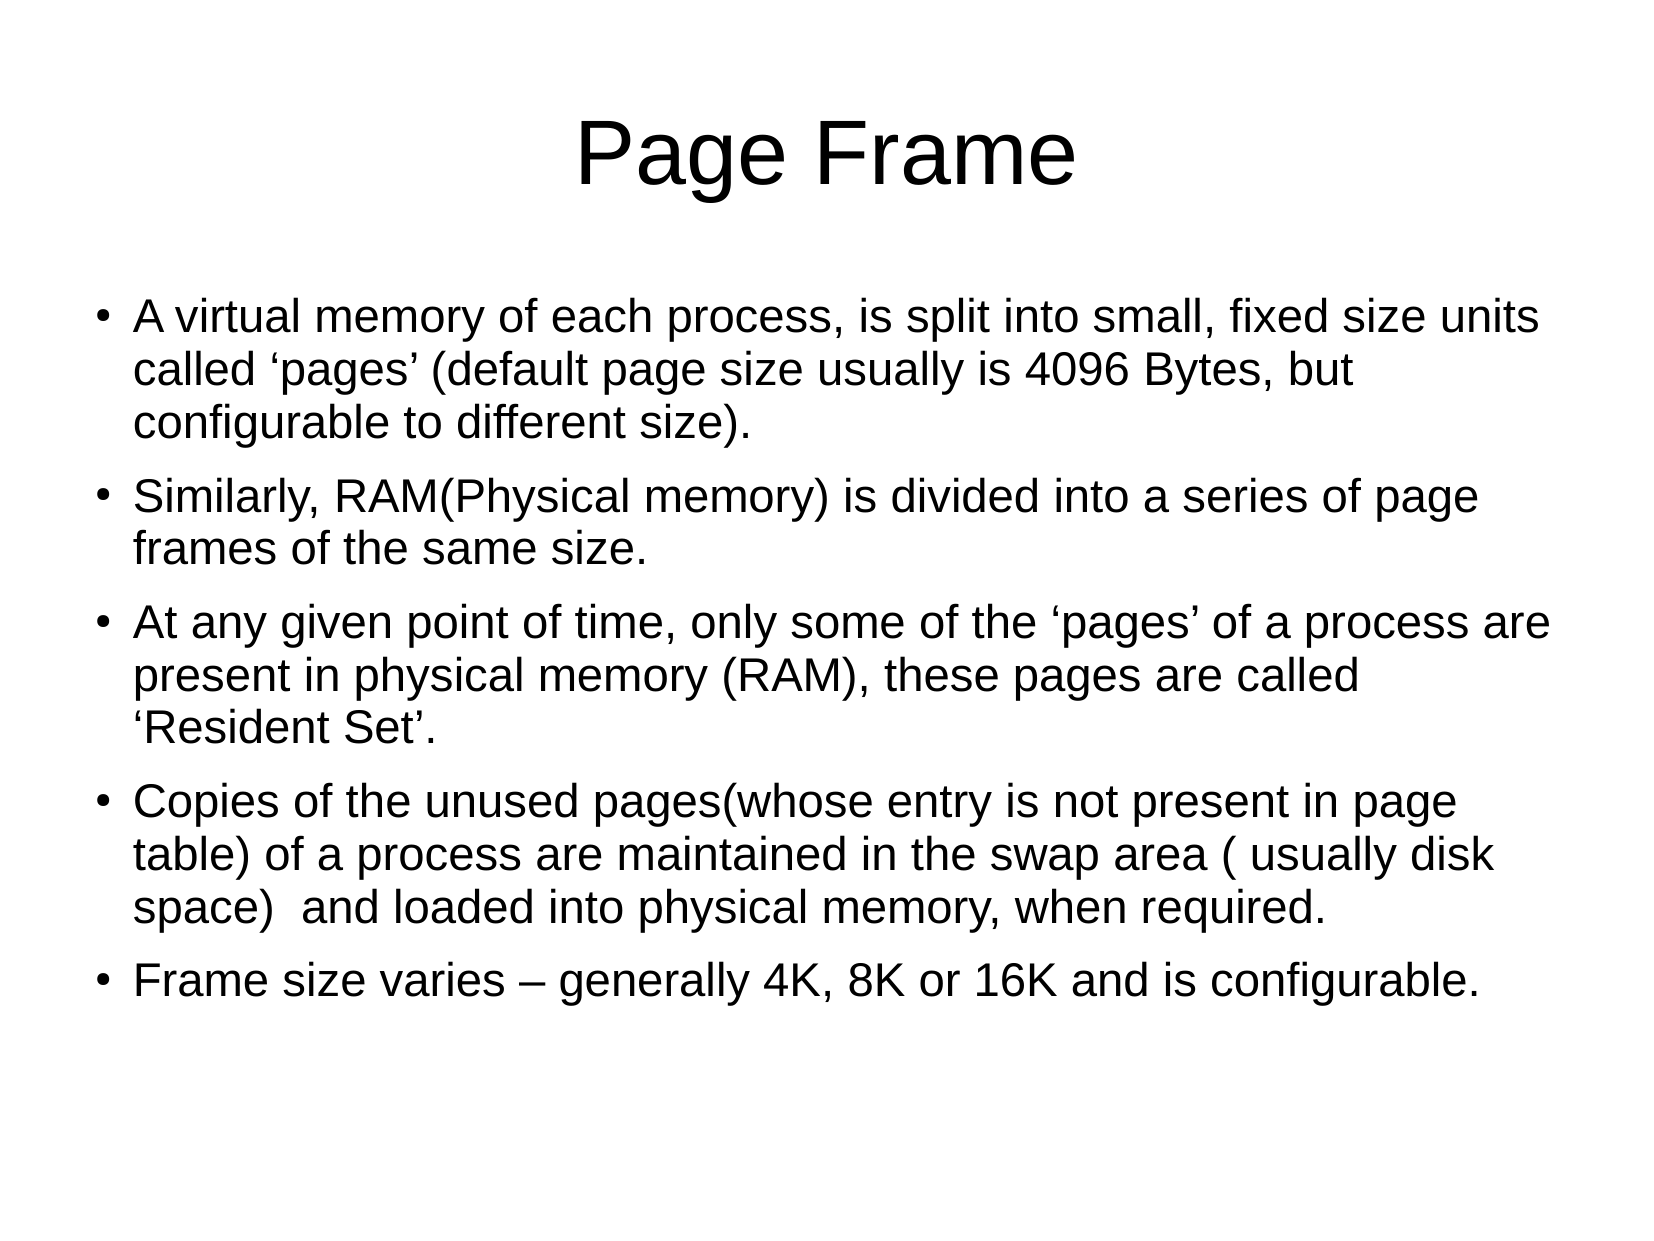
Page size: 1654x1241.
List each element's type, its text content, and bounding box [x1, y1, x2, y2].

title Page Frame [82, 49, 1571, 257]
list A virtual memory of each process, is split into small, fixed size units called ‘pages’ (default page size usually is 4096 Bytes, but configurable to different size). Similarly, RAM(Physical memory) is divided into a series of page frames of the same size. At any given point of time, only some of the ‘pages’ of a process are present in physical memory (RAM), these pages are called ‘Resident Set’. Copies of the unused pages(whose entry is not present in page table) of a process are maintained in the swap area ( usually disk space) and loaded into physical memory, when required. Frame size varies – generally 4K, 8K or 16K and is configurable. [82, 290, 1571, 1010]
